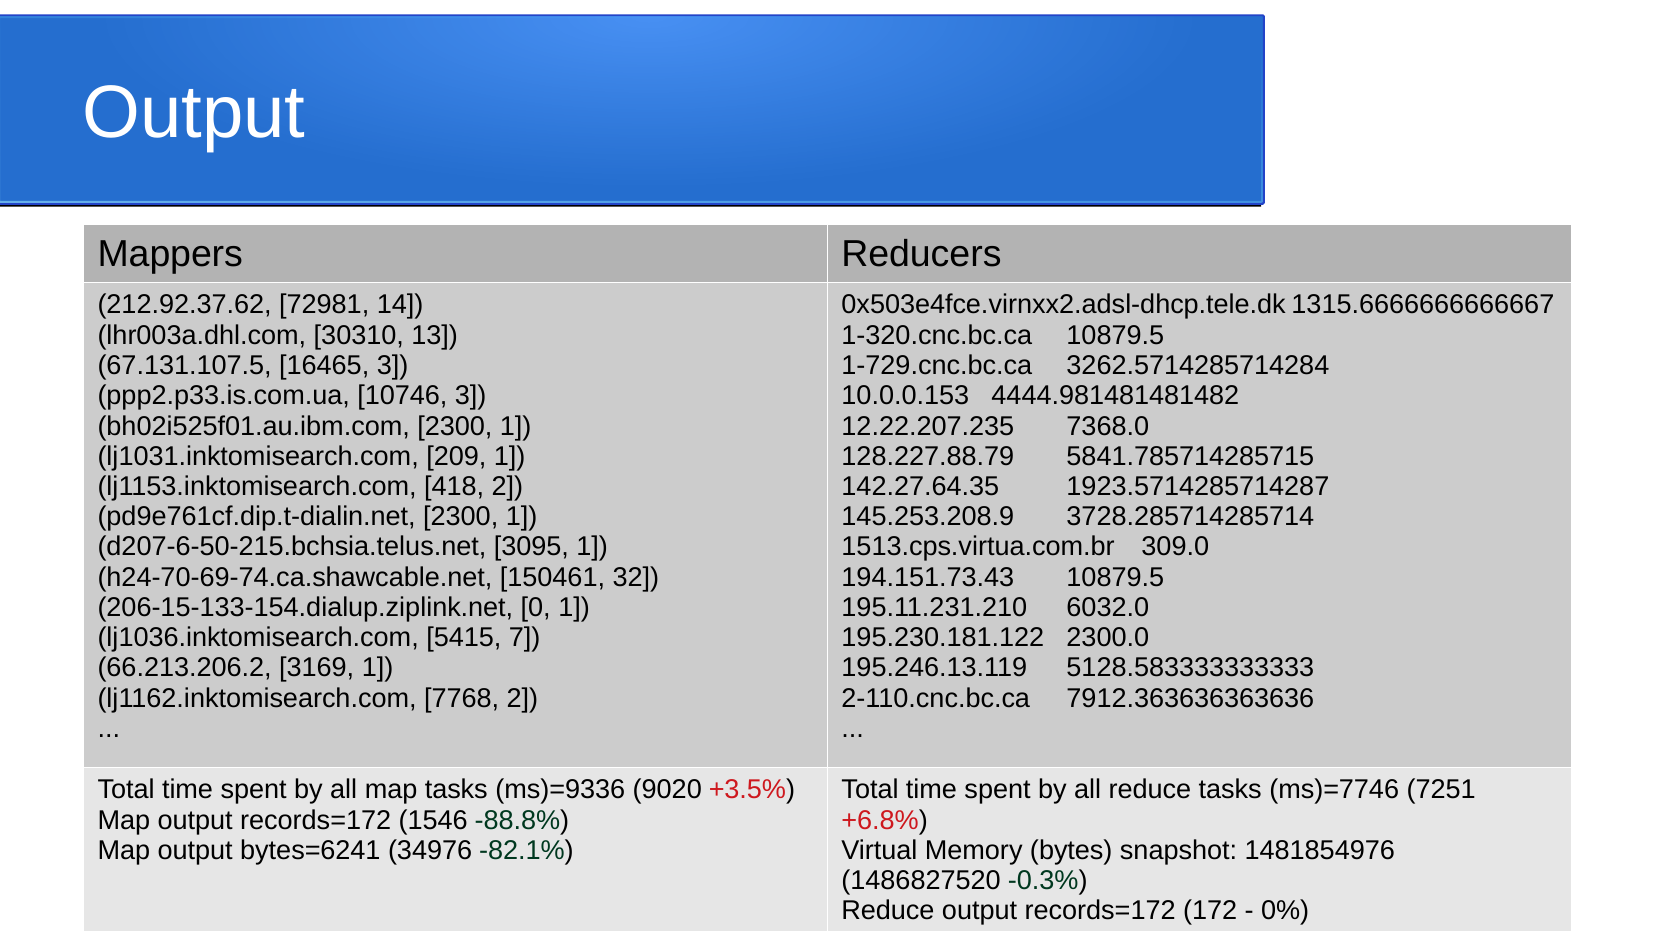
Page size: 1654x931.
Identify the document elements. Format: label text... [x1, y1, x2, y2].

table_header Mappers [84, 225, 827, 282]
title Output [82, 35, 1235, 189]
table_cell Total time spent by all map tasks (ms)=9336 (9020 +3.5%) Map output records=172 (1546 -88.8%) Map output bytes=6241 (34976 -82.1%) [84, 768, 827, 931]
table_cell (212.92.37.62, [72981, 14]) (lhr003a.dhl.com, [30310, 13]) (67.131.107.5, [16465, 3]) (ppp2.p33.is.com.ua, [10746, 3]) (bh02i525f01.au.ibm.com, [2300, 1]) (lj1031.inktomisearch.com, [209, 1]) (lj1153.inktomisearch.com, [418, 2]) (pd9e761cf.dip.t-dialin.net, [2300, 1]) (d207-6-50-215.bchsia.telus.net, [3095, 1]) (h24-70-69-74.ca.shawcable.net, [150461, 32]) (206-15-133-154.dialup.ziplink.net, [0, 1]) (lj1036.inktomisearch.com, [5415, 7]) (66.213.206.2, [3169, 1]) (lj1162.inktomisearch.com, [7768, 2]) ... [84, 283, 827, 767]
table_header Reducers [828, 225, 1571, 282]
table_cell Total time spent by all reduce tasks (ms)=7746 (7251 +6.8%) Virtual Memory (bytes) snapshot: 1481854976 (1486827520 -0.3%) Reduce output records=172 (172 - 0%) [828, 768, 1571, 931]
table_cell 0x503e4fce.virnxx2.adsl-dhcp.tele.dk 1315.6666666666667 1-320.cnc.bc.ca 10879.5 1-729.cnc.bc.ca 3262.5714285714284 10.0.0.153 4444.981481481482 12.22.207.235 7368.0 128.227.88.79 5841.785714285715 142.27.64.35 1923.5714285714287 145.253.208.9 3728.285714285714 1513.cps.virtua.com.br 309.0 194.151.73.43 10879.5 195.11.231.210 6032.0 195.230.181.122 2300.0 195.246.13.119 5128.583333333333 2-110.cnc.bc.ca 7912.363636363636 ... [828, 283, 1571, 767]
